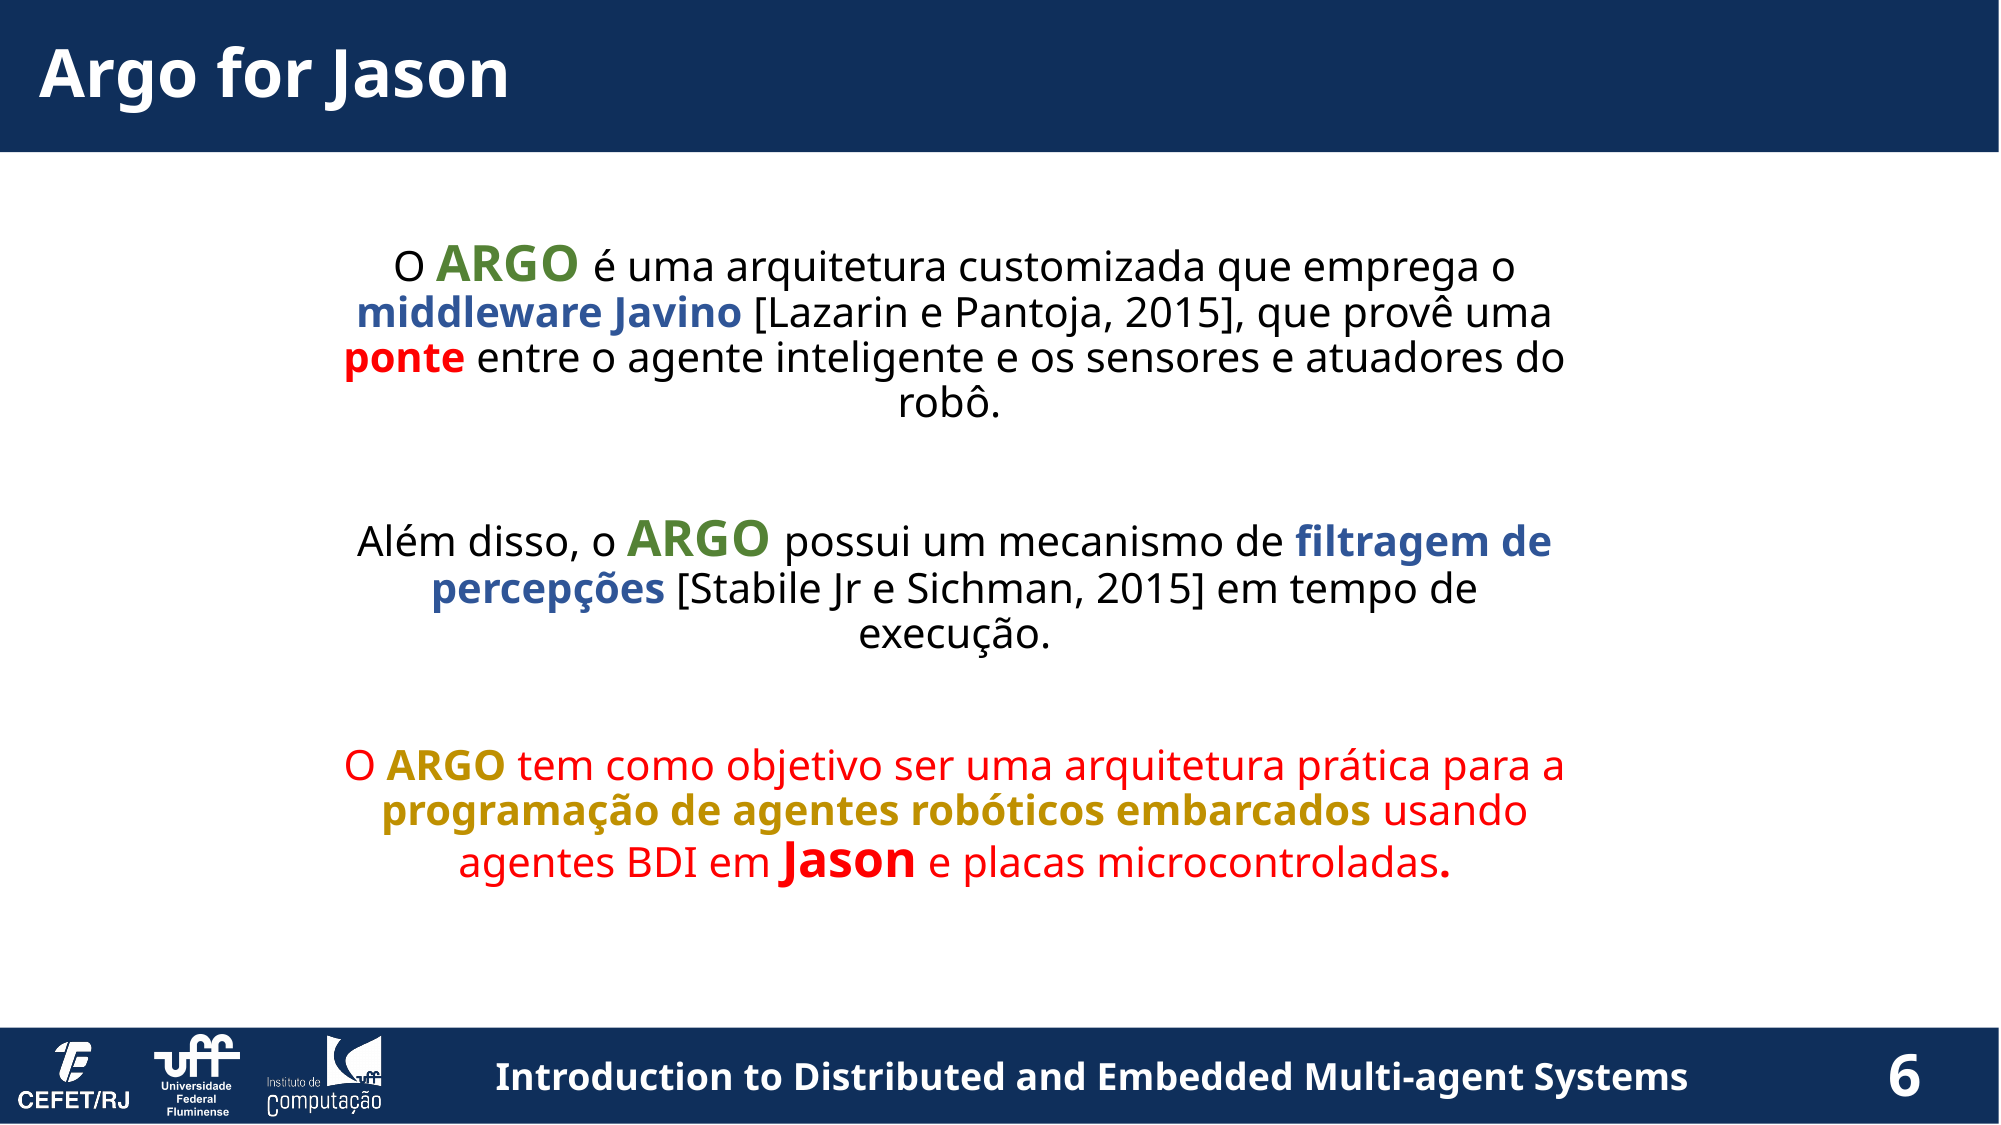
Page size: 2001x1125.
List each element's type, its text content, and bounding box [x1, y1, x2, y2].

text_box Argo for Jason [25, 23, 1999, 119]
picture [153, 1033, 241, 1121]
picture [265, 1033, 383, 1117]
text_box O ARGO é uma arquitetura customizada que emprega o middleware Javino [Lazarin e Pantoja, 2015], que provê uma ponte entre o agente inteligente e os sensores e atuadores do robô. Além disso, o ARGO possui um mecanismo de filtragem de percepções [Stabile Jr e Sichman, 2015] em tempo de execução. O ARGO tem como objetivo ser uma arquitetura prática para a programação de agentes robóticos embarcados usando agentes BDI em Jason e placas microcontroladas. [319, 230, 1591, 1004]
picture [18, 1021, 129, 1125]
